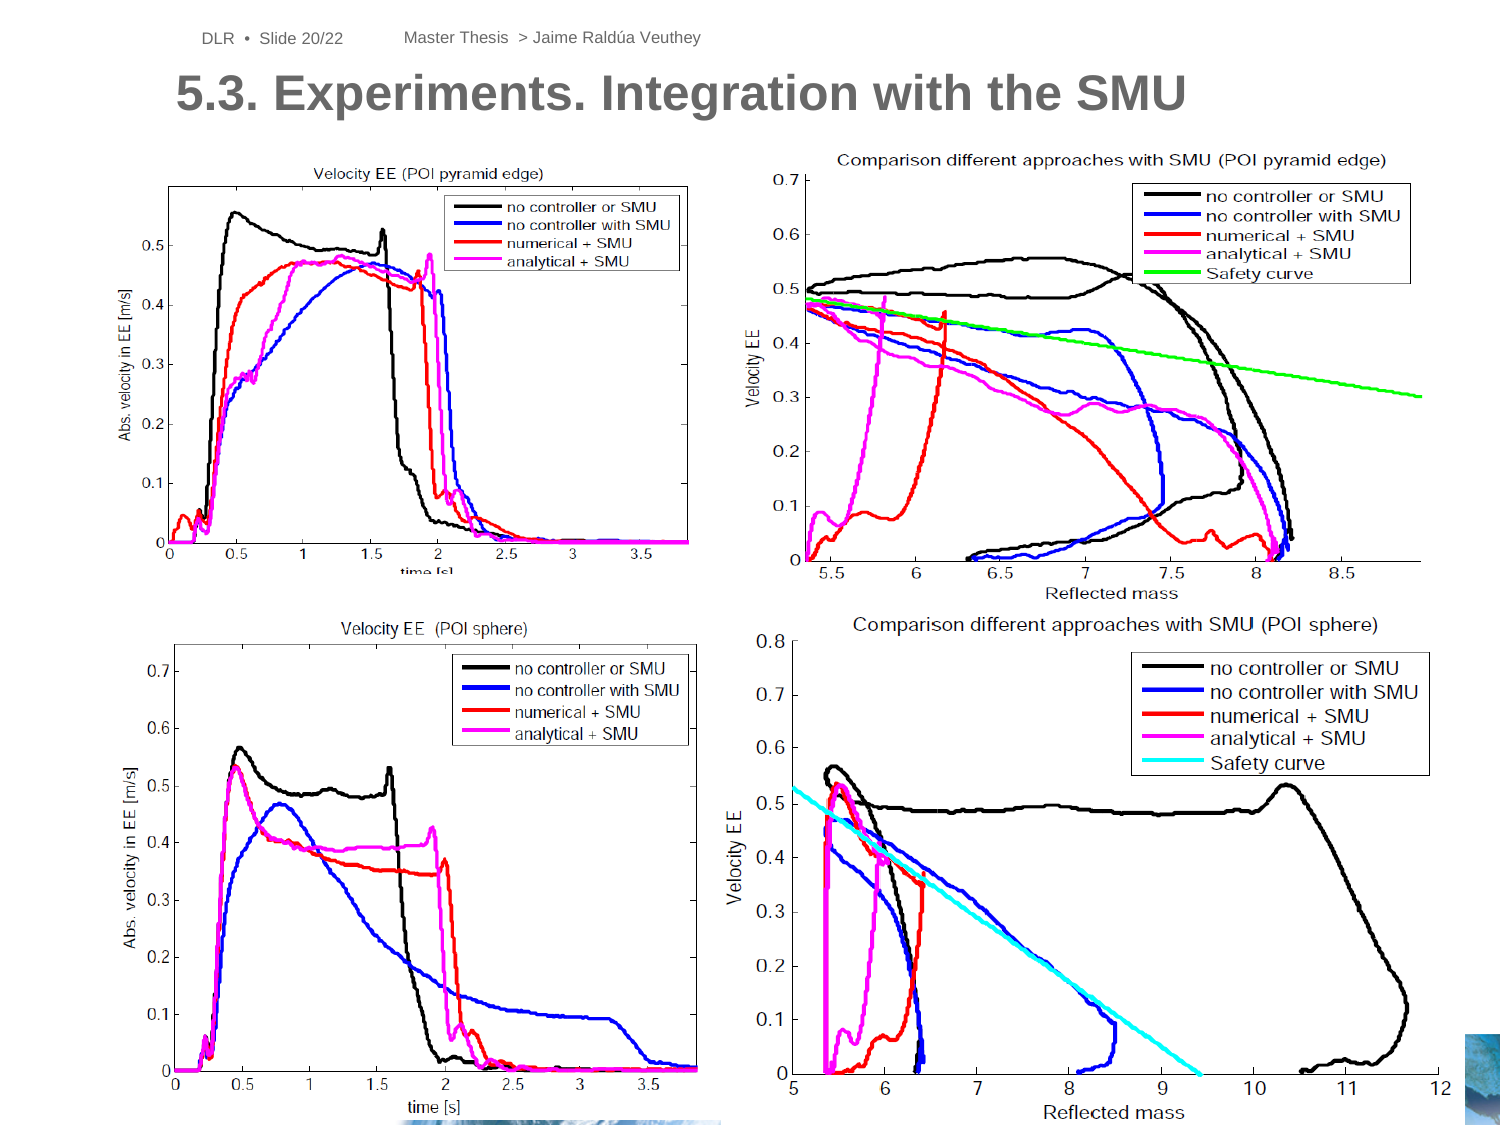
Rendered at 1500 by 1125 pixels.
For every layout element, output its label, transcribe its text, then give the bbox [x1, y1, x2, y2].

title 5.3. Experiments. Integration with the SMU [175, 60, 1381, 181]
picture [0, 604, 1500, 1125]
picture [111, 163, 701, 574]
picture [727, 138, 1427, 601]
